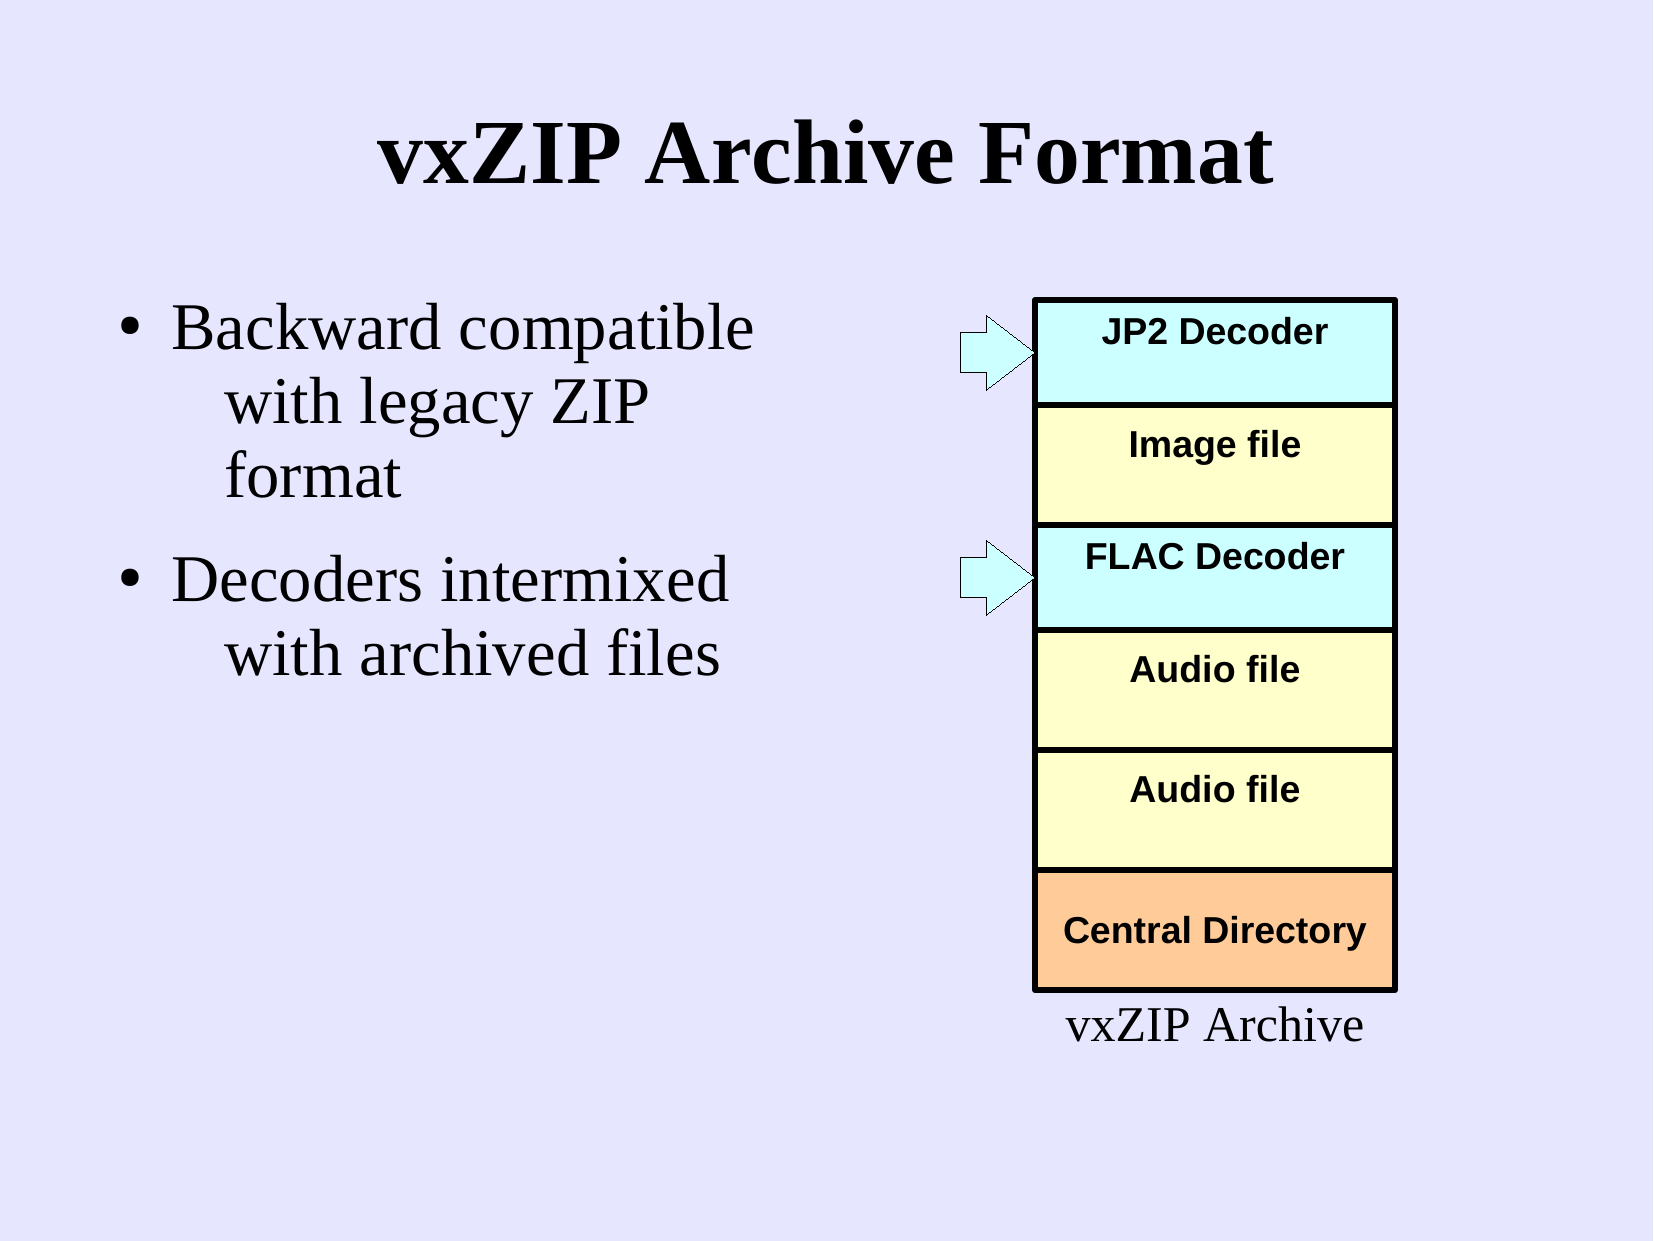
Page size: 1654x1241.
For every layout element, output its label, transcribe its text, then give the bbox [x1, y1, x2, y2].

text_box Audio file [1035, 631, 1396, 750]
text_box Central Directory [1035, 871, 1396, 989]
text_box vxZIP Archive [1035, 989, 1396, 1066]
text_box [960, 540, 1036, 616]
text_box JP2 Decoder [1035, 300, 1396, 406]
text_box Audio file [1035, 750, 1396, 871]
text_box Image file [1035, 406, 1396, 526]
title vxZIP Archive Format [82, 49, 1571, 257]
text_box FLAC Decoder [1035, 526, 1396, 631]
text_box [960, 315, 1036, 391]
list Backward compatible with legacy ZIP format Decoders intermixed with archived files [82, 290, 809, 1109]
